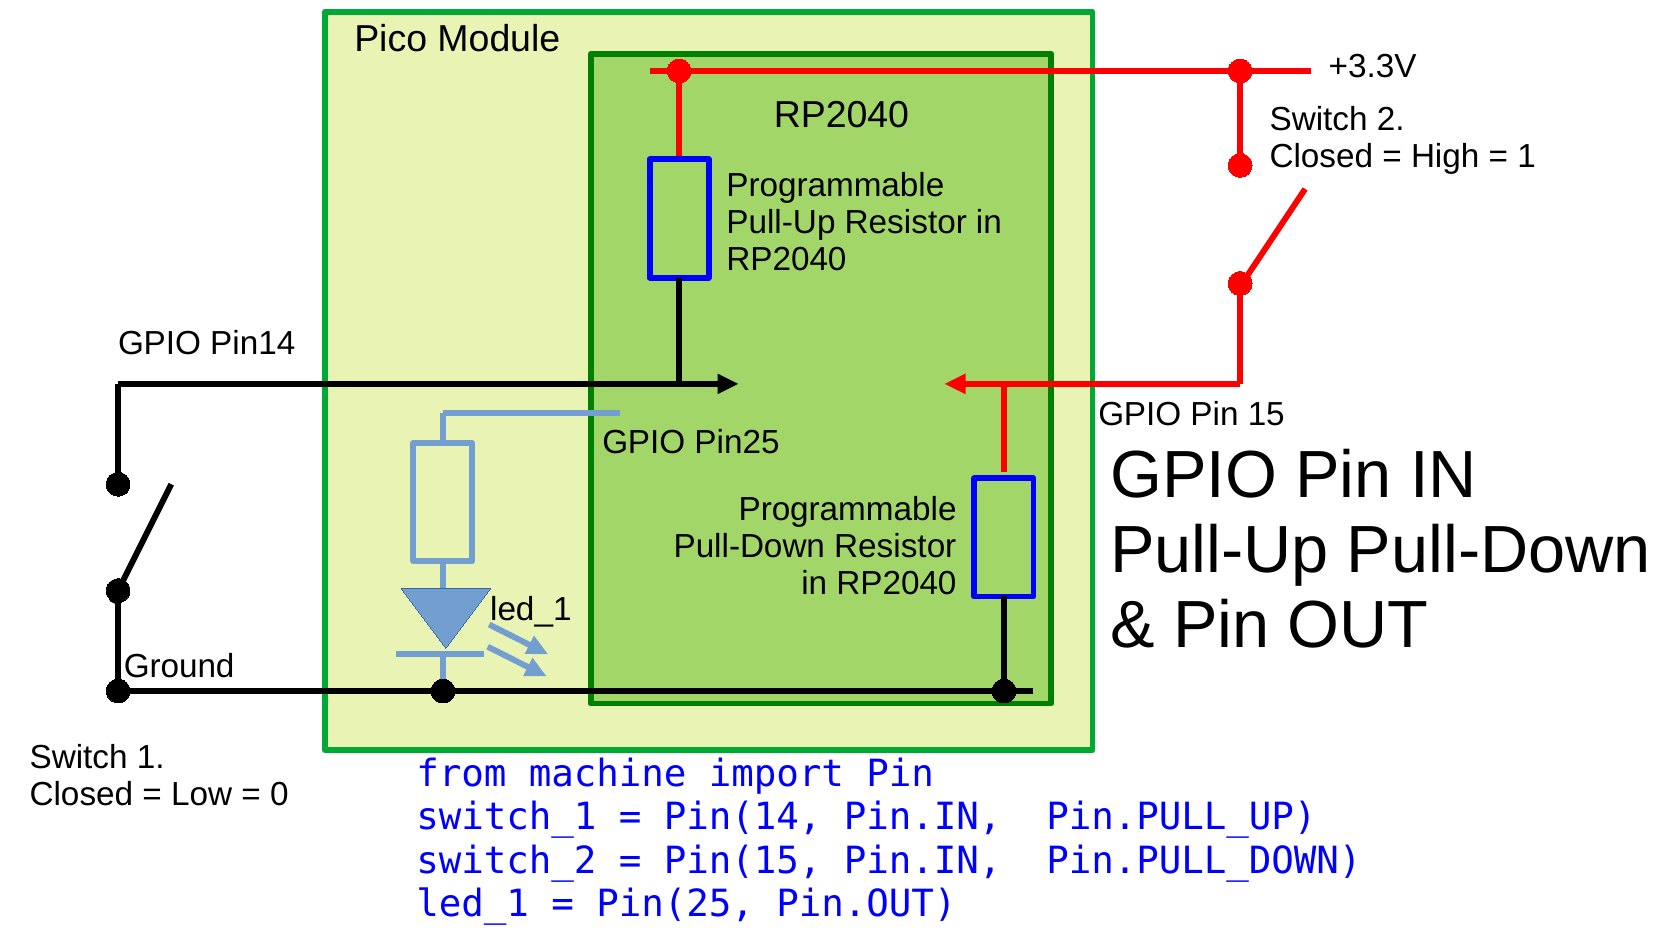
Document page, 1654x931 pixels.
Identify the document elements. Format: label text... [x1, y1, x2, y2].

text_box Ground [124, 647, 420, 686]
text_box Switch 2. Closed = High = 1 [1269, 100, 1625, 189]
text_box [1228, 153, 1253, 178]
text_box [1228, 59, 1253, 83]
text_box RP2040 [738, 93, 945, 136]
subtitle +3.3V [1328, 48, 1625, 100]
text_box [106, 472, 130, 497]
text_box from machine import Pin switch_1 = Pin(14, Pin.IN, Pin.PULL_UP) switch_2 = Pin(15, Pin.IN, Pin.PULL_DOWN) led_1 = Pin(25, Pin.OUT) [401, 744, 1417, 931]
text_box [653, 162, 706, 275]
title GPIO Pin IN Pull-Up Pull-Down & Pin OUT [1110, 437, 1654, 662]
text_box [324, 11, 1093, 751]
text_box [1228, 271, 1253, 295]
text_box [121, 582, 130, 603]
text_box Programmable Pull-Up Resistor in RP2040 [726, 166, 1022, 278]
text_box [106, 679, 130, 703]
text_box Switch 1. Closed = Low = 0 [29, 738, 384, 827]
text_box Programmable Pull-Down Resistor in RP2040 [661, 490, 957, 603]
text_box GPIO Pin25 [602, 423, 810, 461]
text_box [106, 578, 120, 600]
text_box led_1 [490, 590, 573, 628]
text_box Pico Module [354, 17, 562, 60]
text_box GPIO Pin14 [118, 324, 325, 362]
text_box GPIO Pin 15 [1098, 395, 1335, 433]
